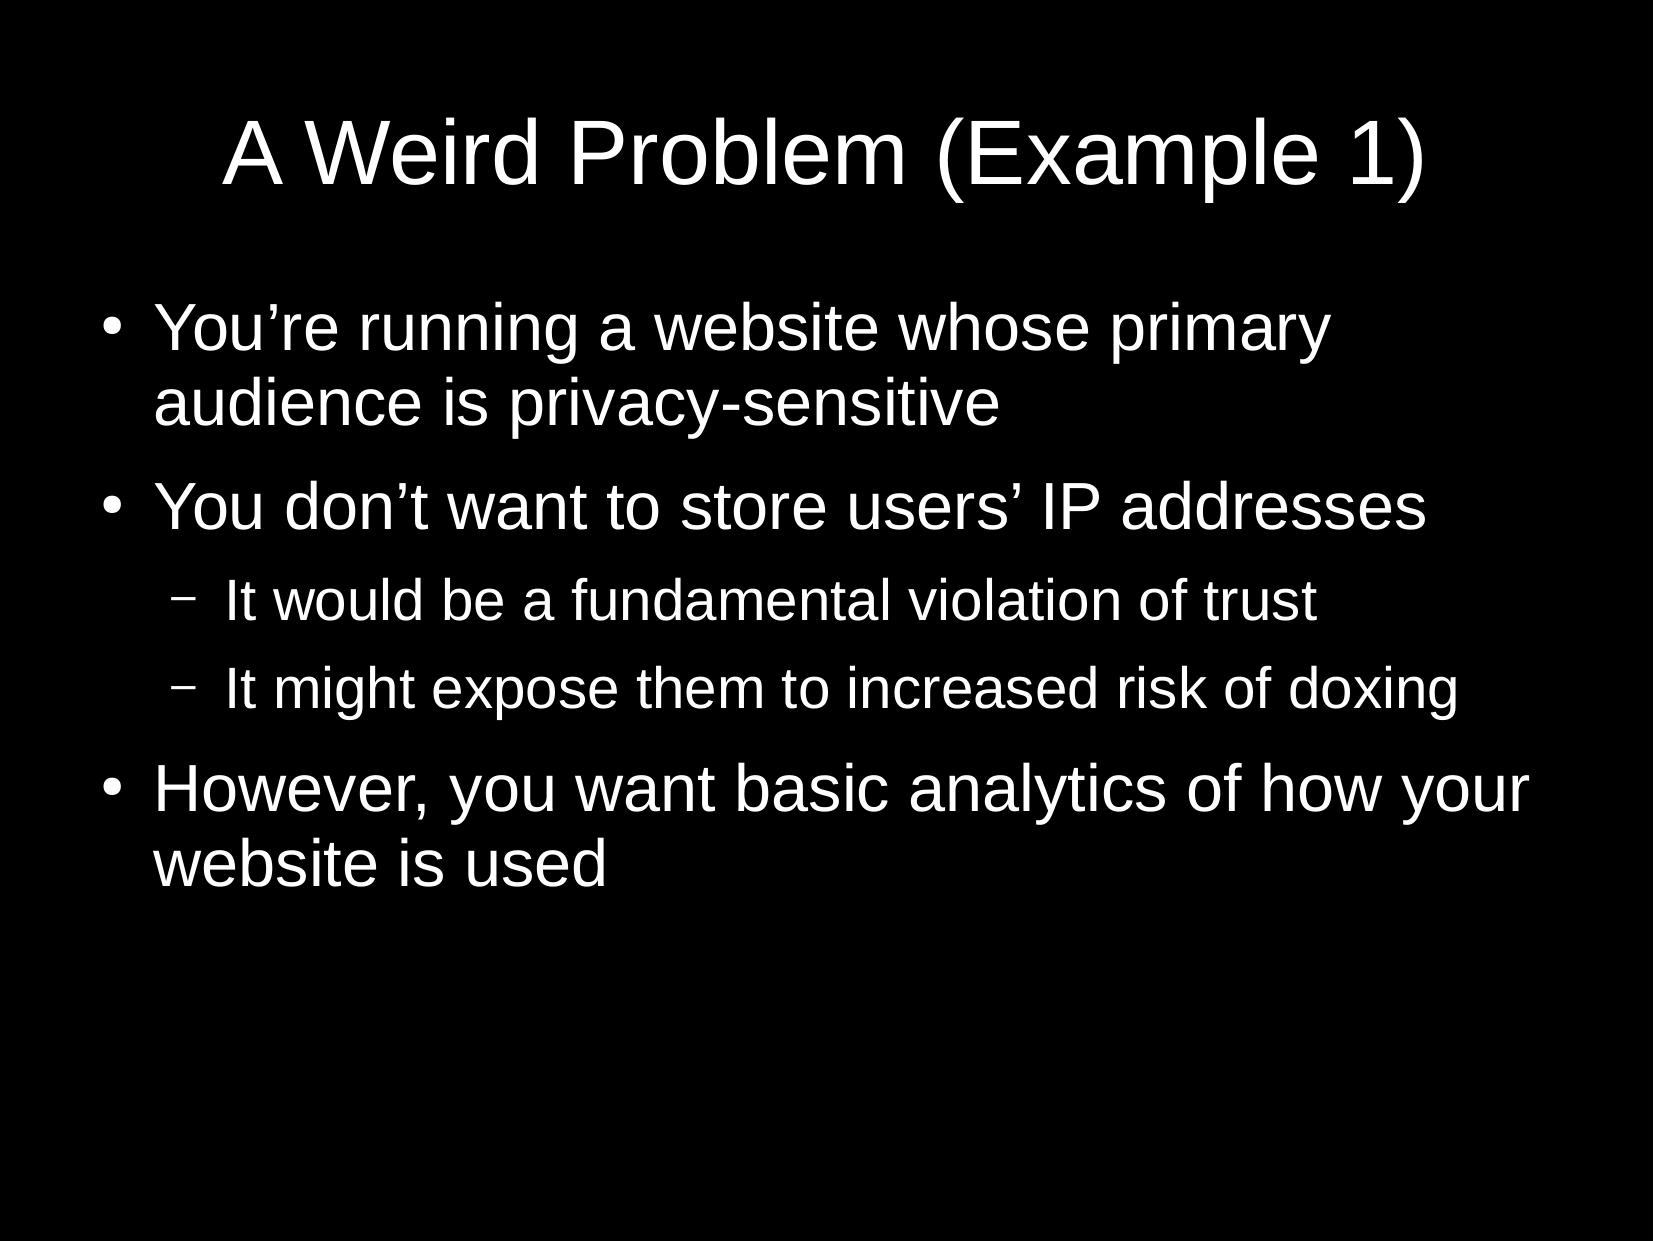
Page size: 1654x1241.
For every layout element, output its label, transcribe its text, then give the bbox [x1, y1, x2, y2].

title A Weird Problem (Example 1) [82, 49, 1571, 257]
list You’re running a website whose primary audience is privacy-sensitive You don’t want to store users’ IP addresses It would be a fundamental violation of trust It might expose them to increased risk of doxing However, you want basic analytics of how your website is used [82, 290, 1571, 1010]
